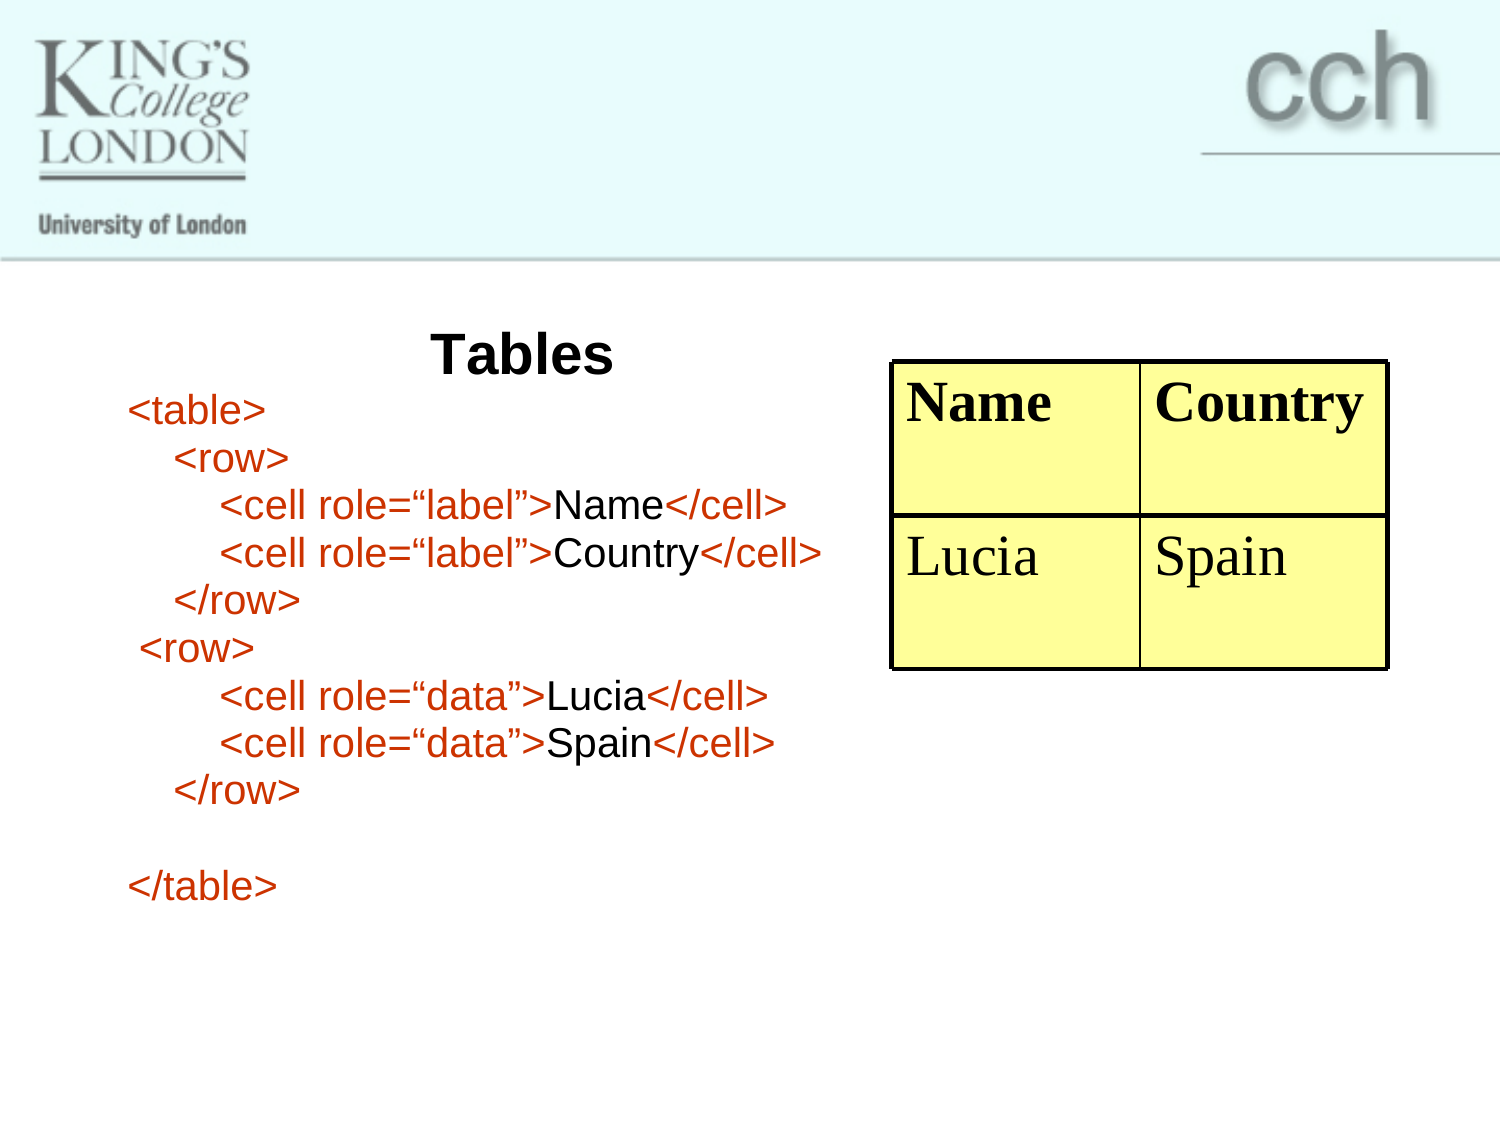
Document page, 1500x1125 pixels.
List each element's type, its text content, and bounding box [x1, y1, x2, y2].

list Tables <table> <row> <cell role=“label”>Name</cell> <cell role=“label”>Country</cell> </row> <row> <cell role=“data”>Lucia</cell> <cell role=“data”>Spain</cell> </row> </table> [112, 324, 1341, 1001]
text_box Country [1141, 364, 1385, 513]
picture [0, 0, 1500, 1125]
text_box Name [894, 364, 1139, 513]
text_box Lucia [894, 518, 1139, 667]
text_box Spain [1141, 518, 1385, 667]
